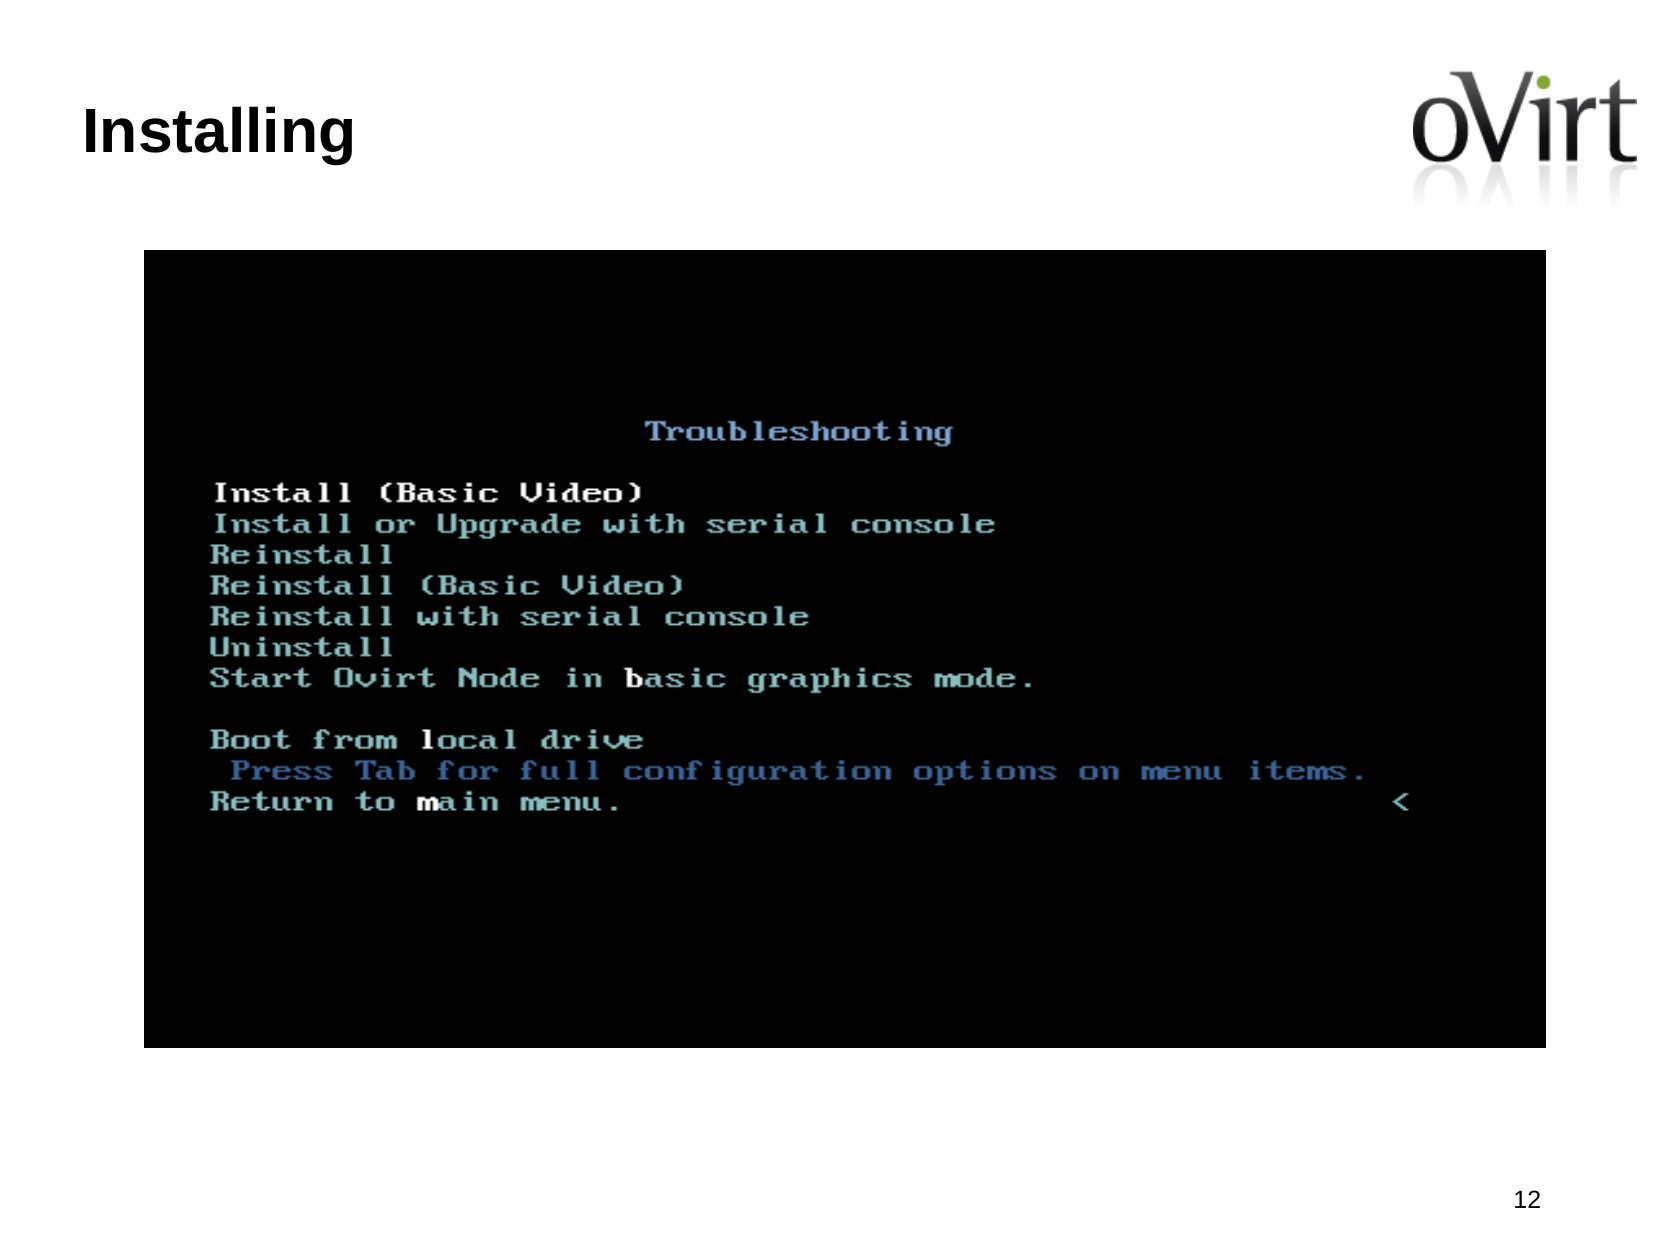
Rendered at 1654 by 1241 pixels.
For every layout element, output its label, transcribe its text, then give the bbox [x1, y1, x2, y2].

picture [144, 250, 1546, 1048]
title Installing [82, 37, 1303, 226]
picture [1413, 63, 1637, 212]
